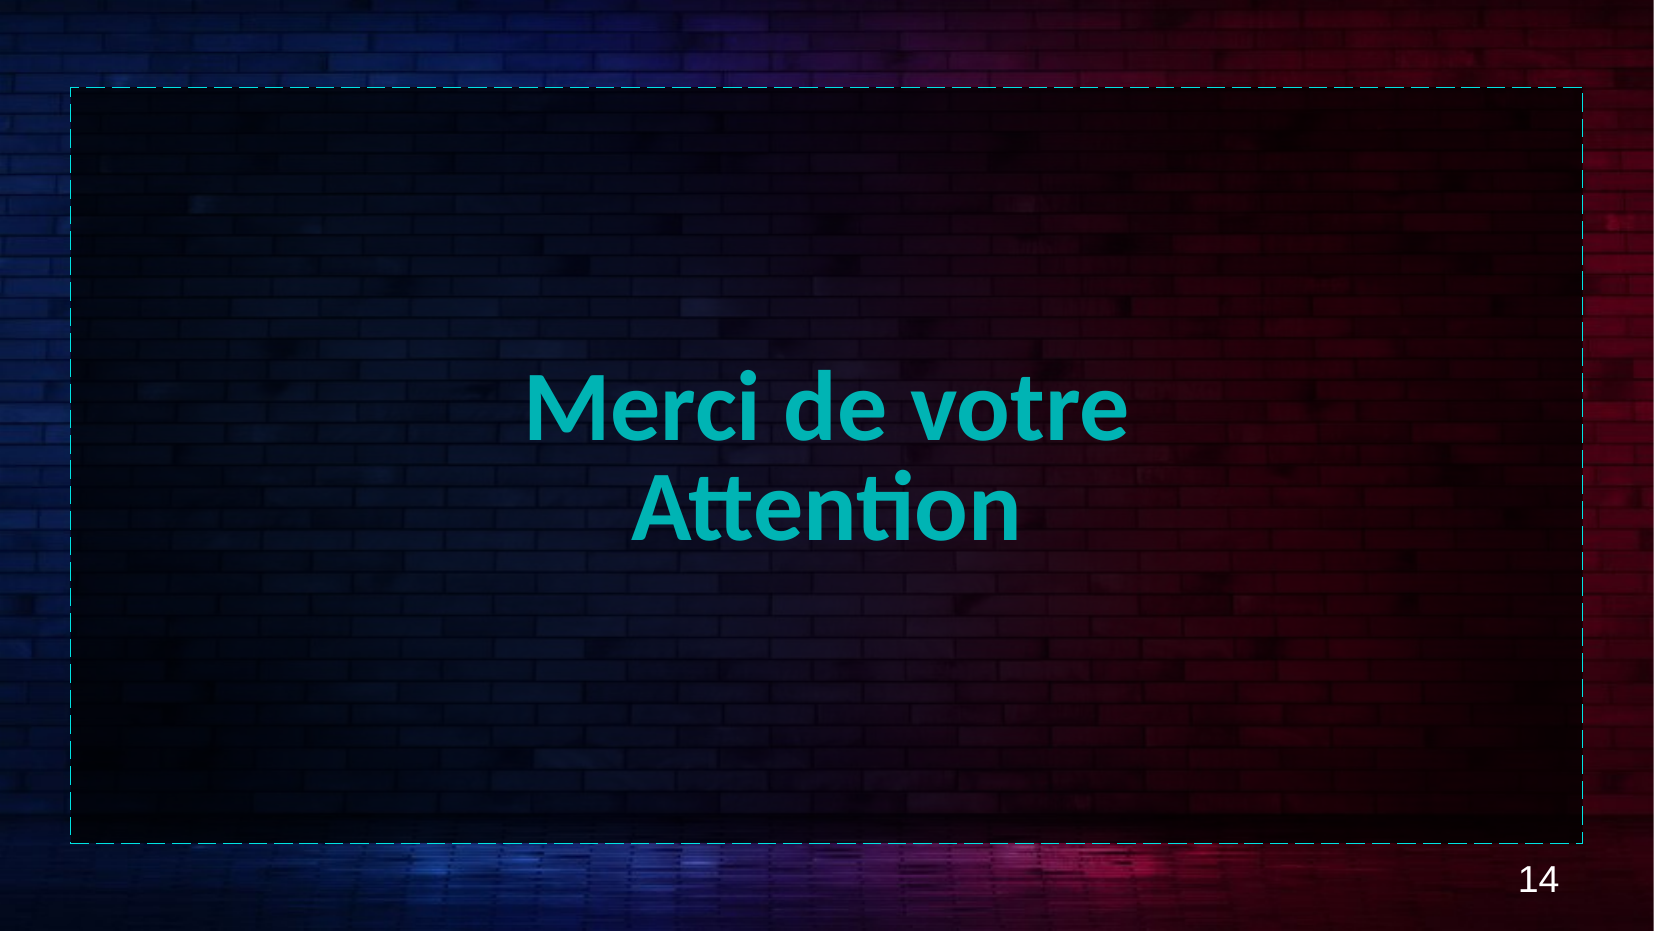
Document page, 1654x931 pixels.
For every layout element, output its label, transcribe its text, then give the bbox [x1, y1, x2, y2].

text_box Merci de votre Attention [366, 357, 1288, 573]
picture [0, 0, 1654, 931]
text_box [70, 87, 1583, 844]
